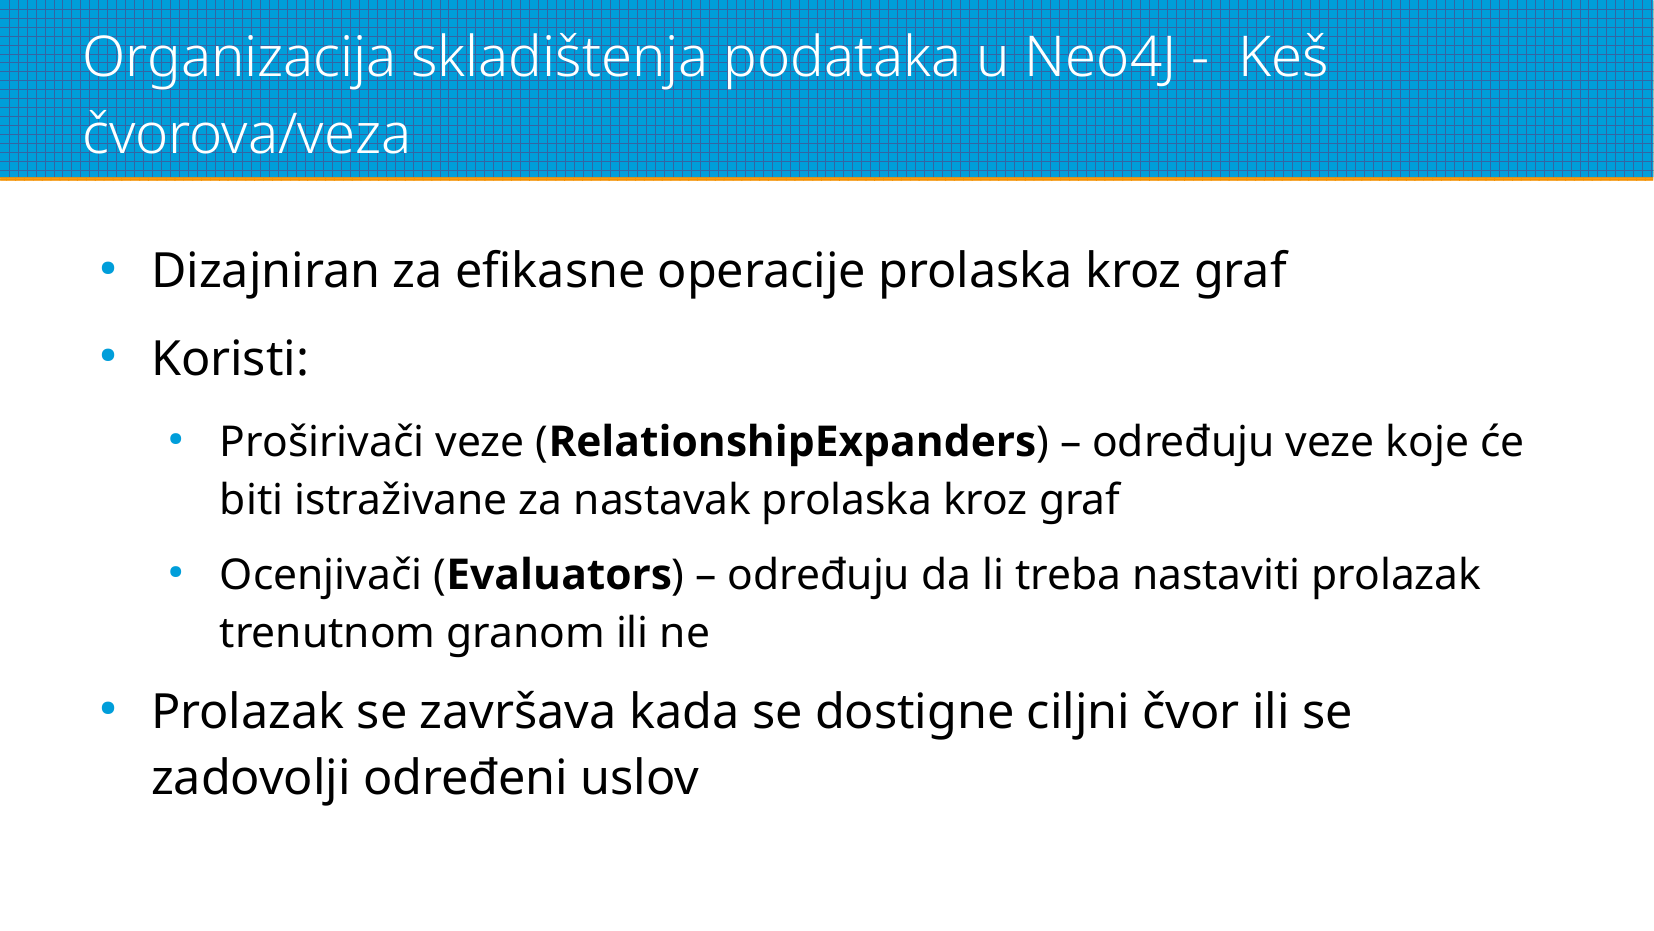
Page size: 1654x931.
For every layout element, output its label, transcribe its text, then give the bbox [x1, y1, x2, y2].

list Dizajniran za efikasne operacije prolaska kroz graf Koristi: Proširivači veze (RelationshipExpanders) – određuju veze koje će biti istraživane za nastavak prolaska kroz graf Ocenjivači (Evaluators) – određuju da li treba nastaviti prolazak trenutnom granom ili ne Prolazak se završava kada se dostigne ciljni čvor ili se zadovolji određeni uslov [82, 236, 1563, 811]
title Organizacija skladištenja podataka u Neo4J - Keš čvorova/veza [82, 14, 1571, 171]
